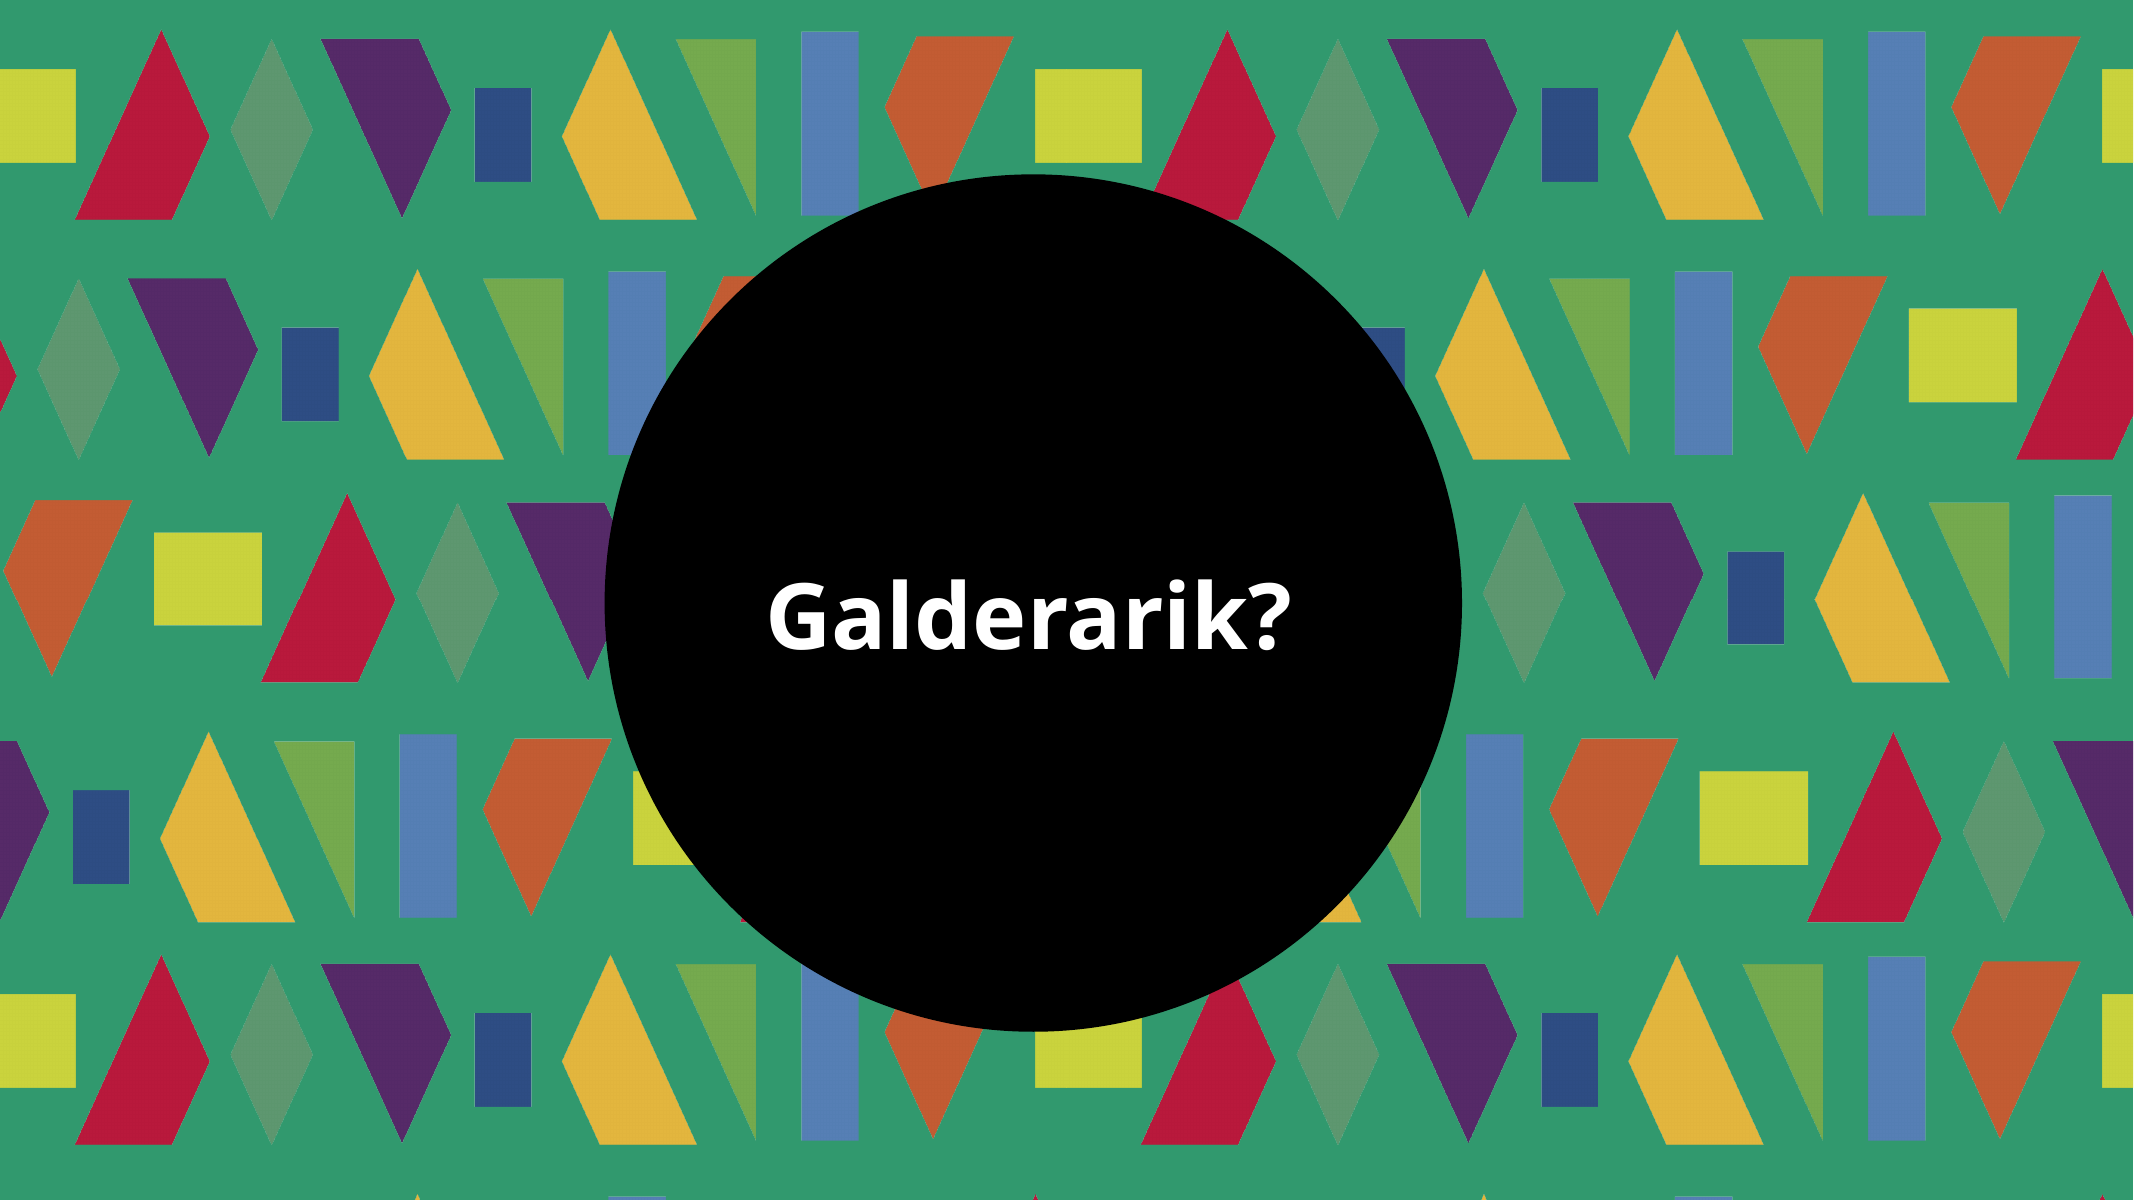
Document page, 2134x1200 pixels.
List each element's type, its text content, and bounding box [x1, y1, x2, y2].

picture [0, 0, 2134, 1200]
title Galderarik? [729, 337, 1330, 888]
